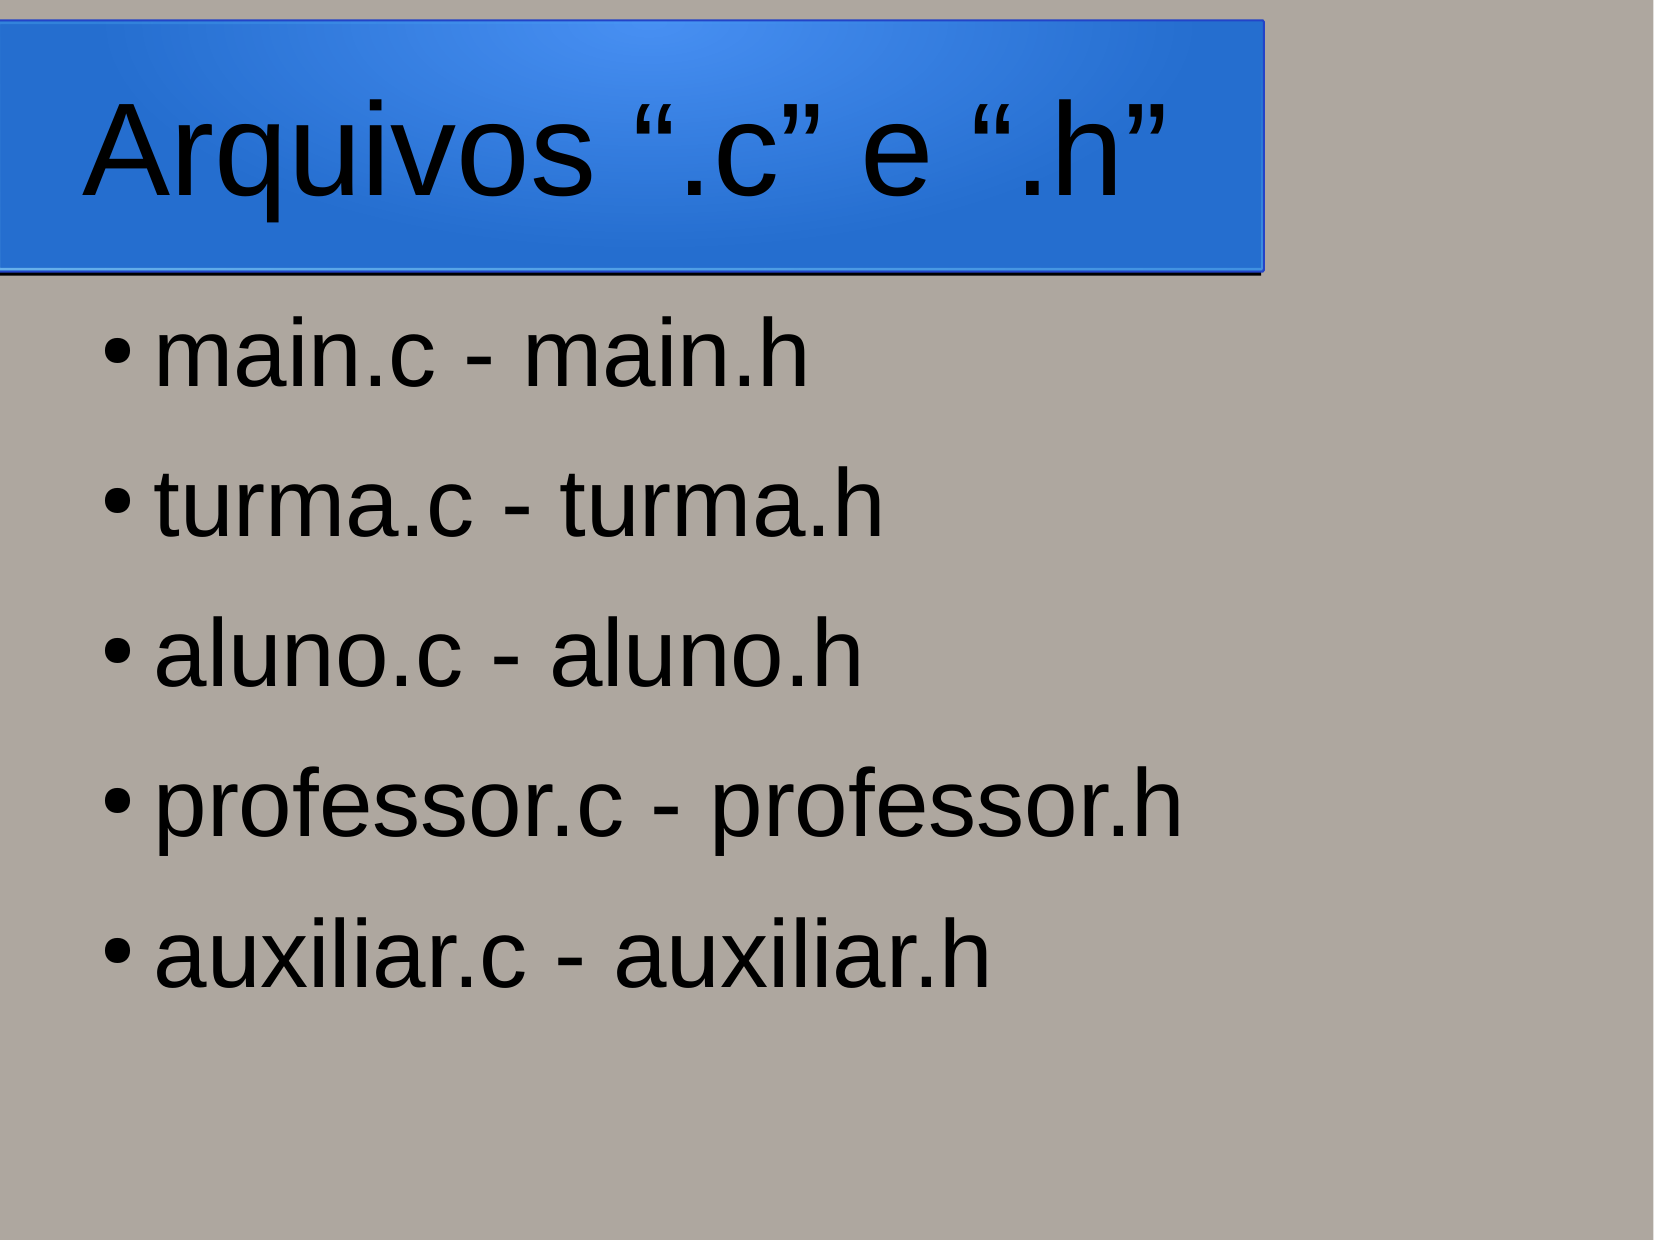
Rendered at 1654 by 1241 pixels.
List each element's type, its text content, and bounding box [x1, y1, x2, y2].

list main.c - main.h turma.c - turma.h aluno.c - aluno.h professor.c - professor.h auxiliar.c - auxiliar.h [82, 299, 1571, 1019]
title Arquivos “.c” e “.h” [82, 47, 1235, 252]
